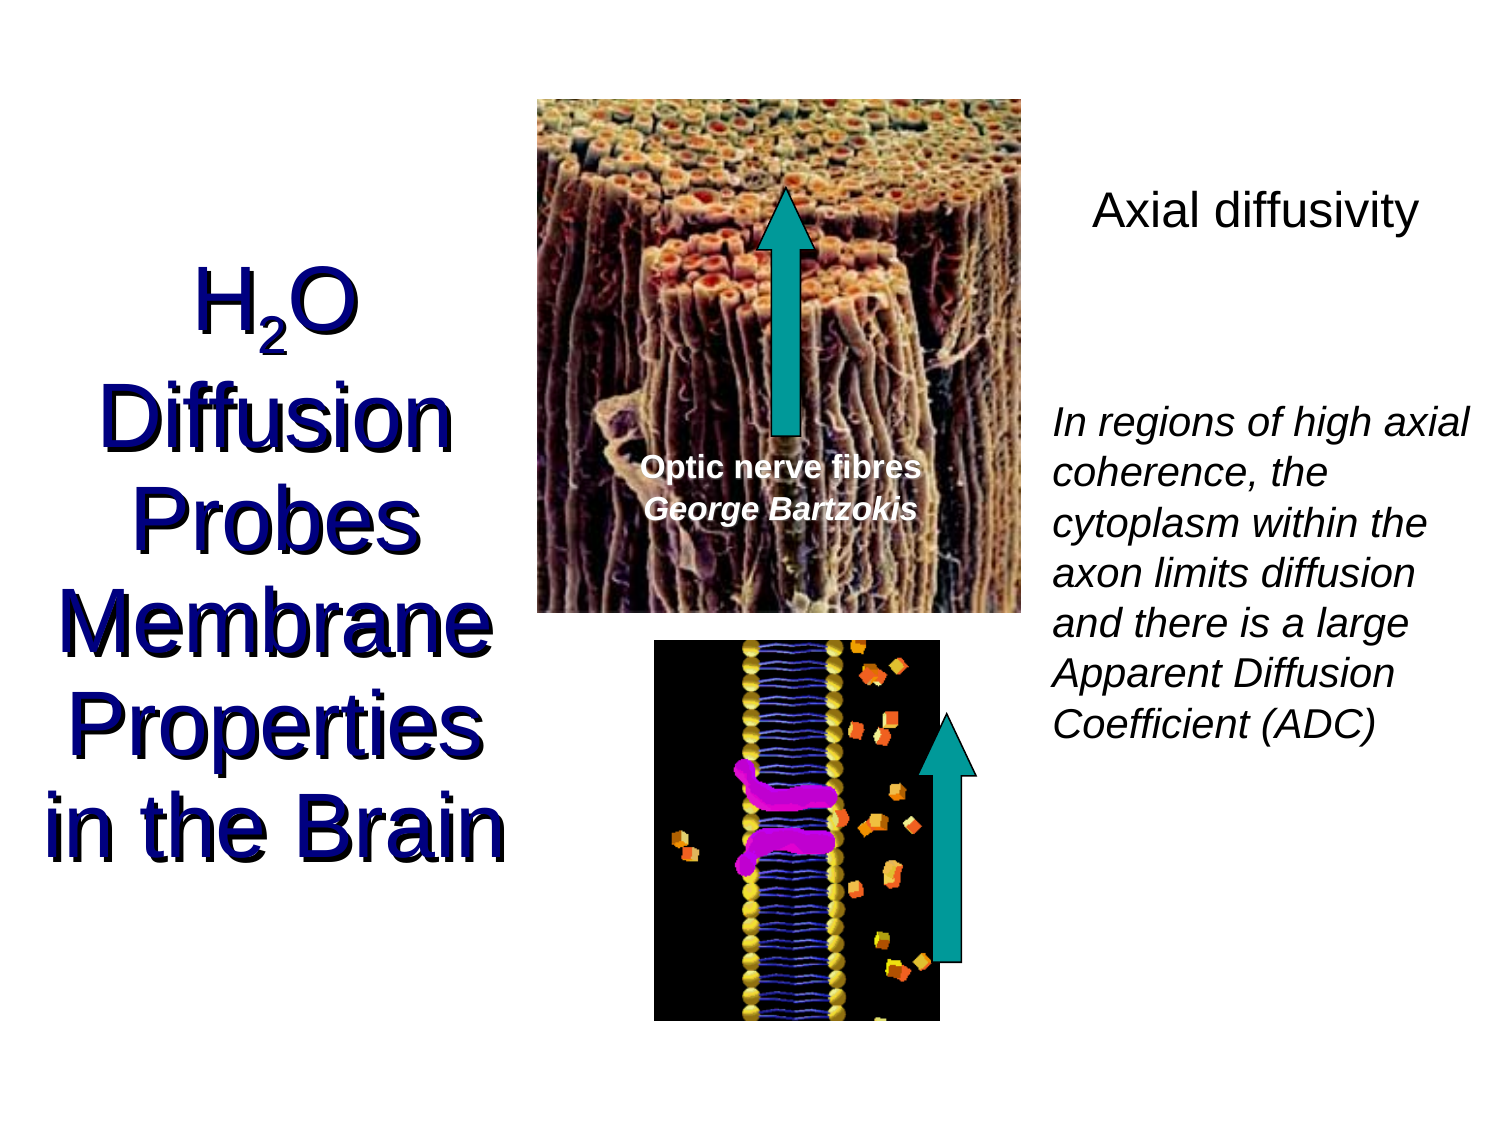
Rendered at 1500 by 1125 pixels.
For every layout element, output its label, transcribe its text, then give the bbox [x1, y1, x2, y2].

title H2O Diffusion Probes Membrane Properties in the Brain [24, 221, 526, 904]
picture [537, 99, 1021, 613]
text_box In regions of high axial coherence, the cytoplasm within the axon limits diffusion and there is a large Apparent Diffusion Coefficient (ADC) [1037, 387, 1488, 755]
text_box [756, 187, 816, 437]
text_box Optic nerve fibres George Bartzokis [556, 436, 1006, 536]
text_box [917, 713, 977, 963]
text_box Axial diffusivity [1077, 174, 1435, 247]
picture [654, 640, 940, 1021]
